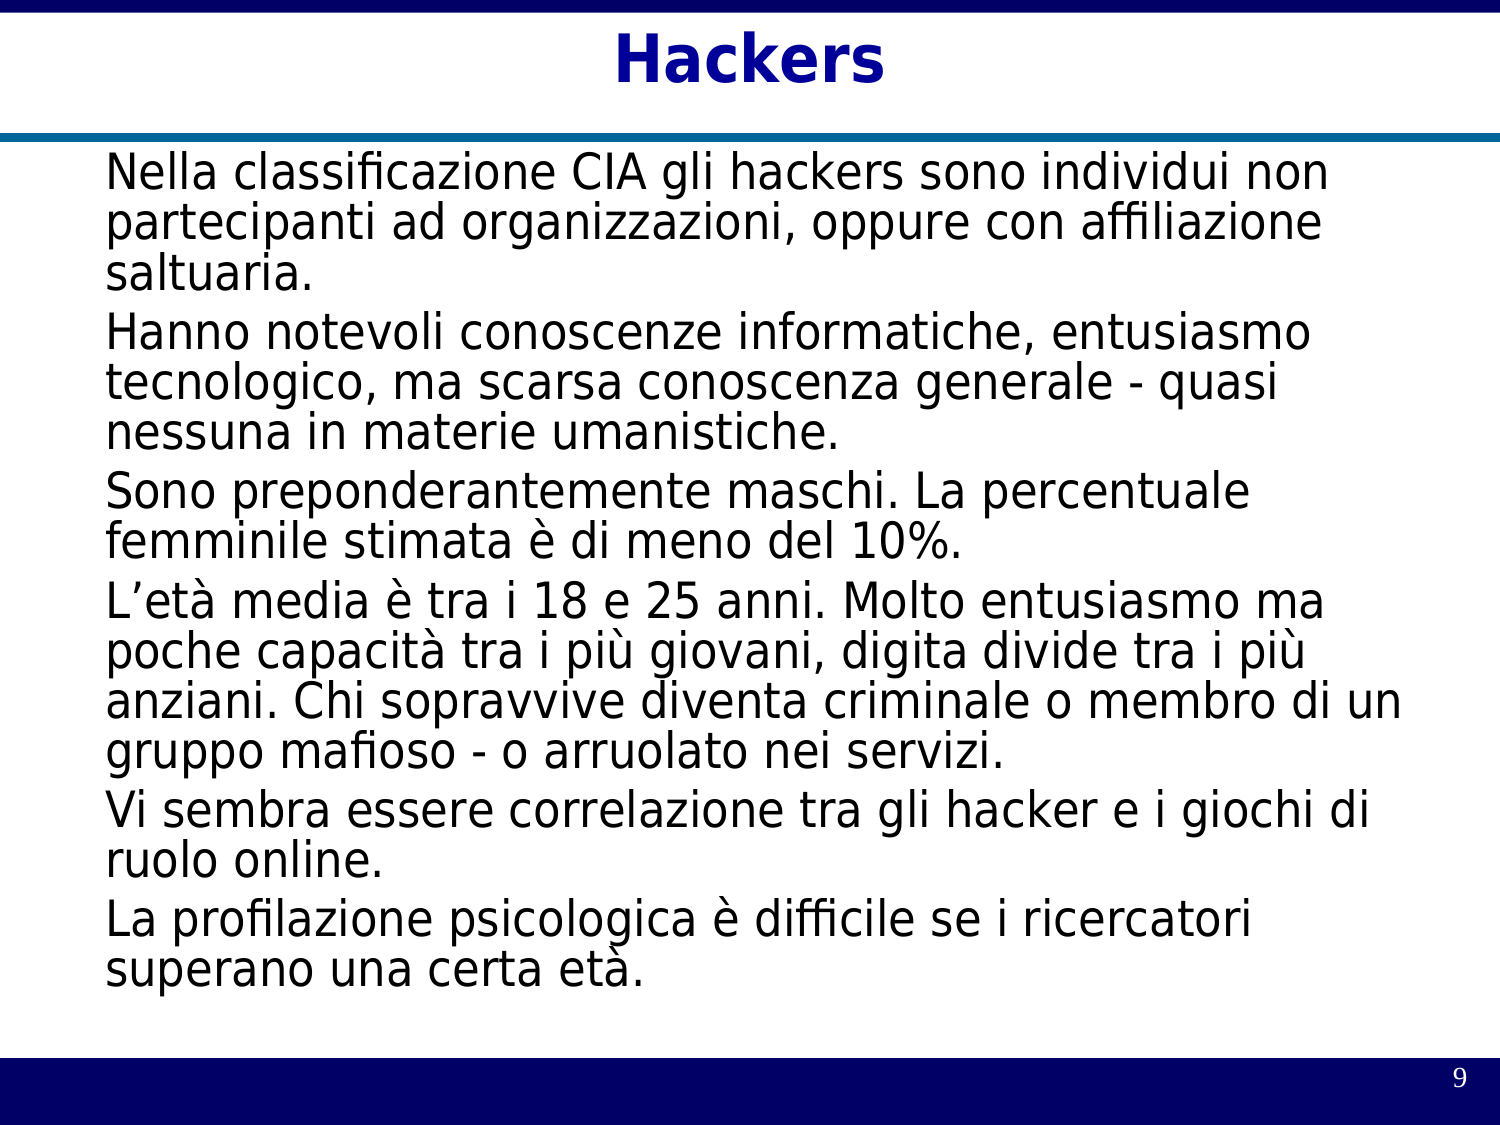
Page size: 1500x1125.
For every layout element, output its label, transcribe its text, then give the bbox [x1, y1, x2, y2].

title Hackers [30, 0, 1471, 126]
list Nella classificazione CIA gli hackers sono individui non partecipanti ad organizzazioni, oppure con affiliazione saltuaria. Hanno notevoli conoscenze informatiche, entusiasmo tecnologico, ma scarsa conoscenza generale - quasi nessuna in materie umanistiche. Sono preponderantemente maschi. La percentuale femminile stimata è di meno del 10%. L’età media è tra i 18 e 25 anni. Molto entusiasmo ma poche capacità tra i più giovani, digita divide tra i più anziani. Chi sopravvive diventa criminale o membro di un gruppo mafioso - o arruolato nei servizi. Vi sembra essere correlazione tra gli hacker e i giochi di ruolo online. La profilazione psicologica è difficile se i ricercatori superano una certa età. [30, 149, 1471, 1021]
